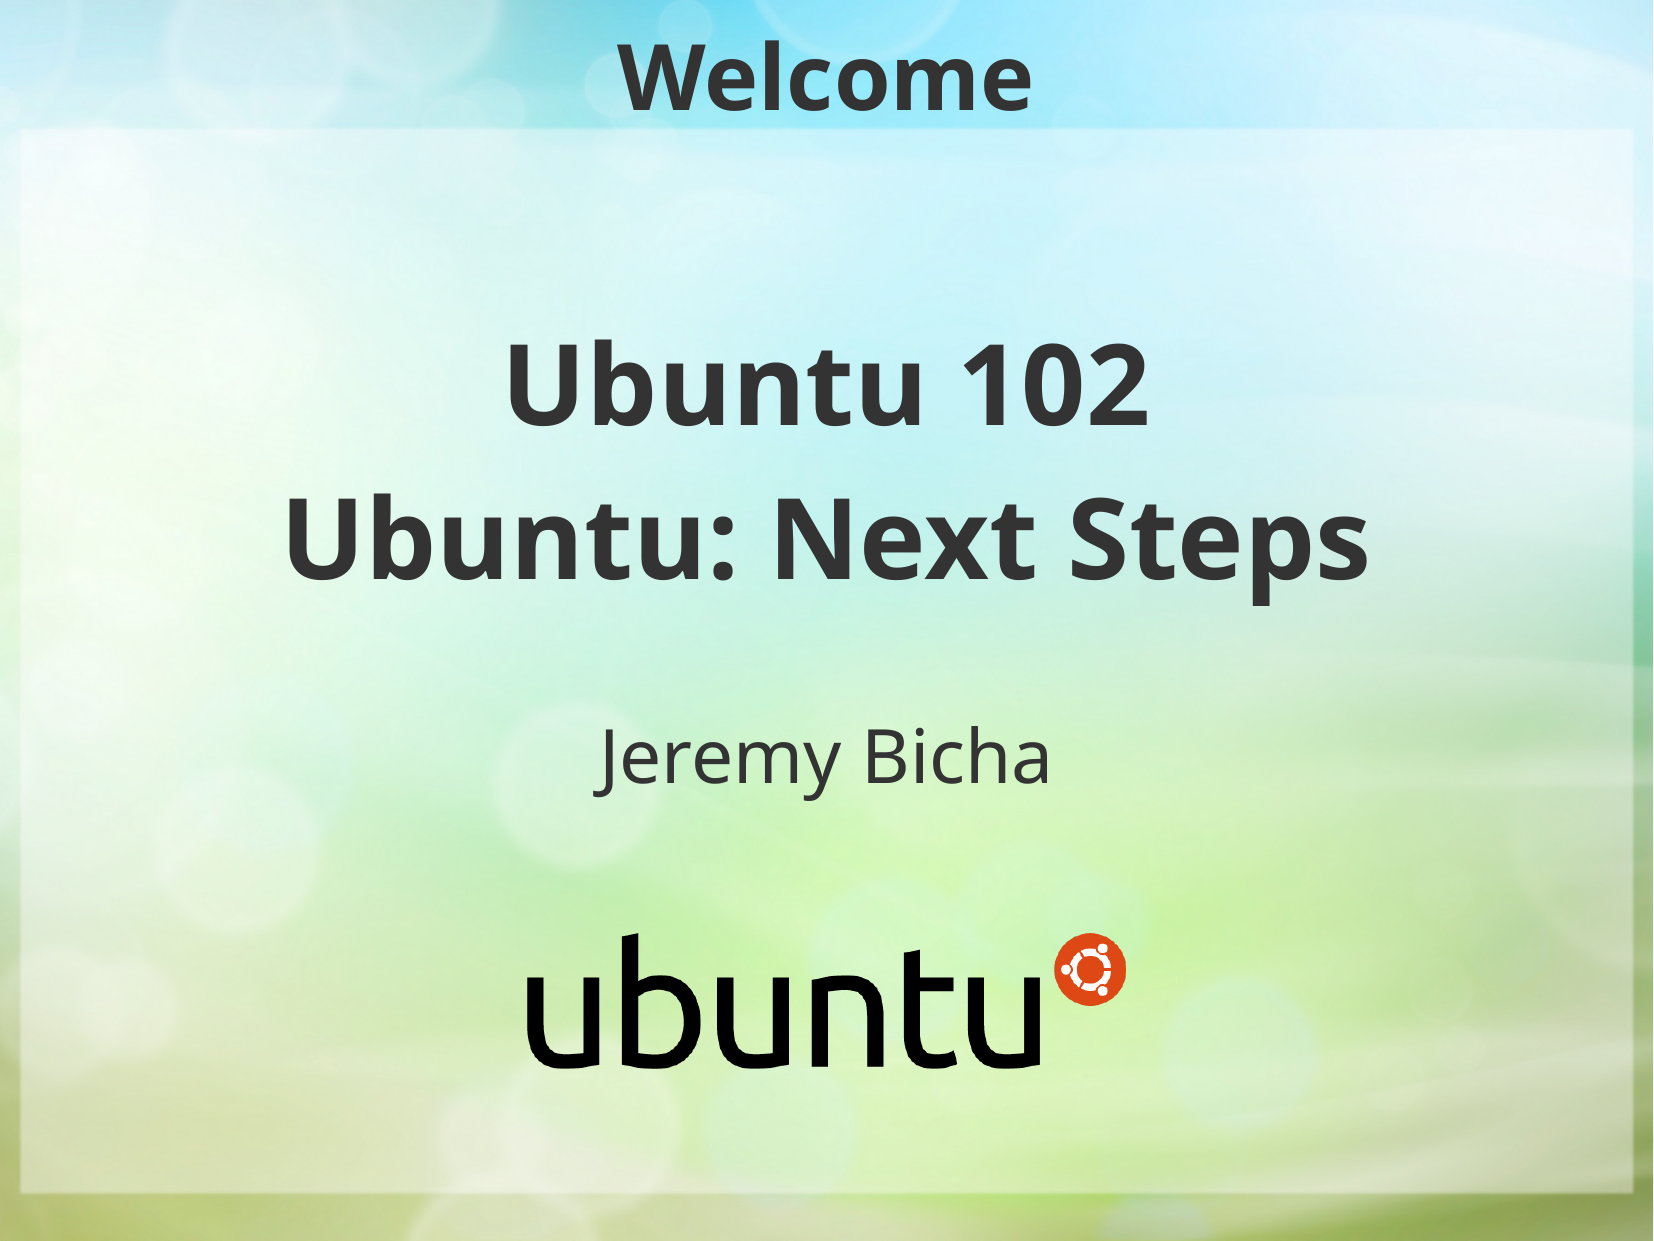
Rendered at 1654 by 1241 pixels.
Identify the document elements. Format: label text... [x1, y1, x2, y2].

picture [527, 933, 1126, 1069]
title Welcome [82, 0, 1571, 150]
subtitle Ubuntu 102 Ubuntu: Next Steps Jeremy Bicha [82, 150, 1571, 1109]
picture [0, 0, 1654, 1241]
